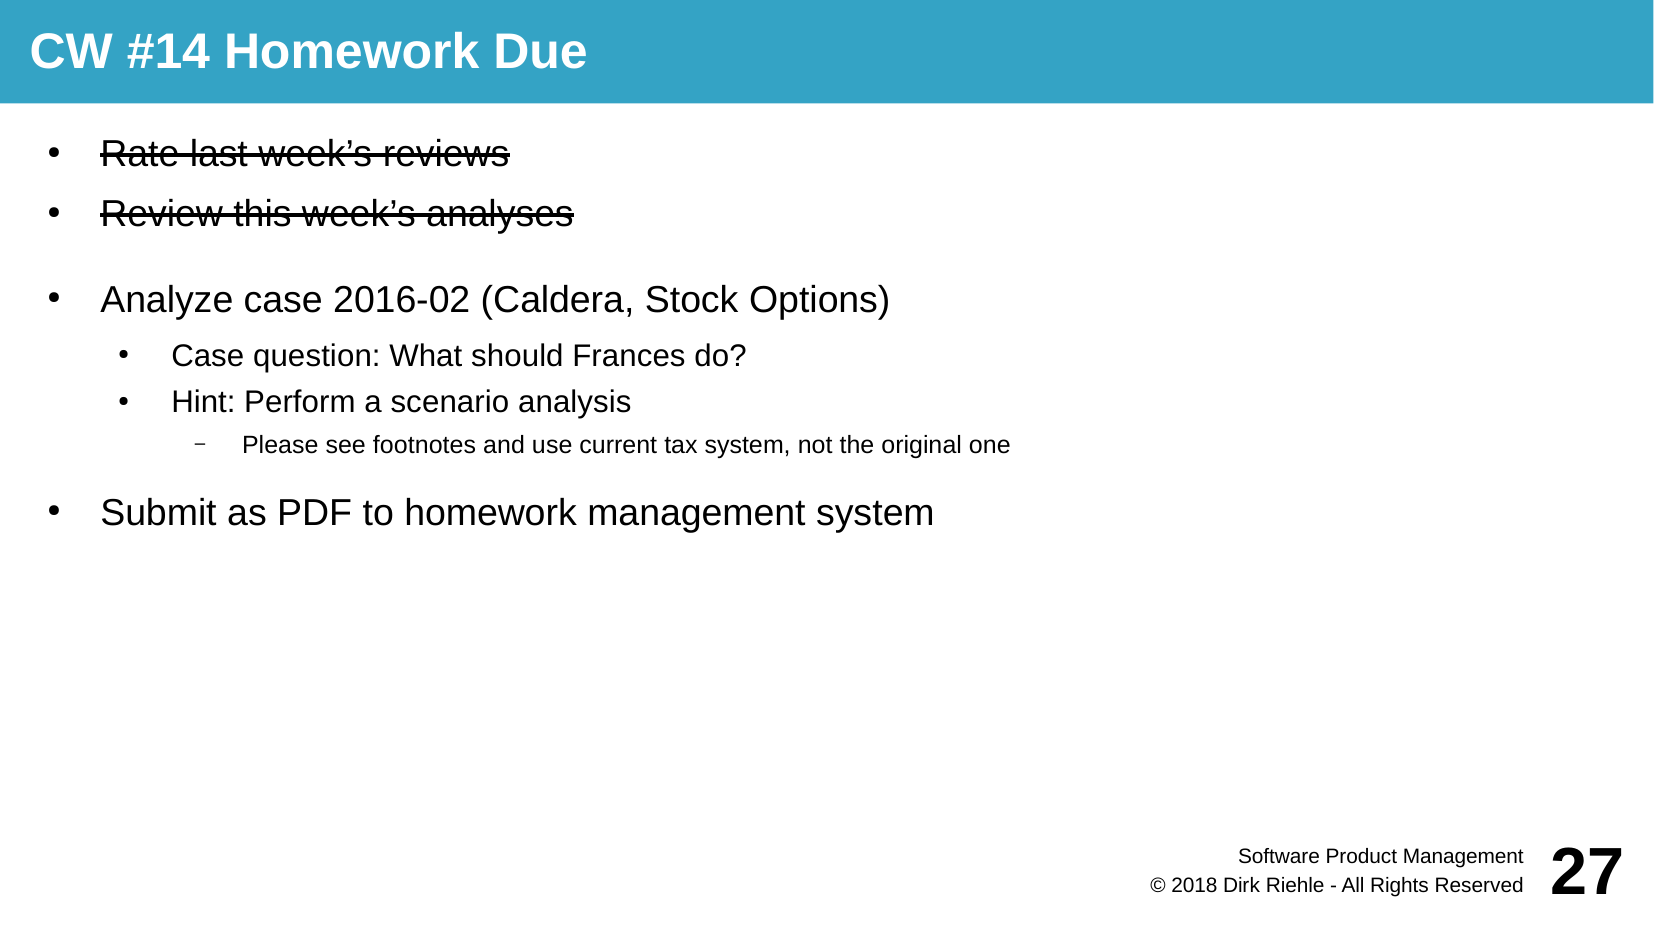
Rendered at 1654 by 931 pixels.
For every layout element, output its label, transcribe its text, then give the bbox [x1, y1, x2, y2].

title CW #14 Homework Due [0, 0, 1654, 104]
list Rate last week’s reviews Review this week’s analyses Analyze case 2016-02 (Caldera, Stock Options) Case question: What should Frances do? Hint: Perform a scenario analysis Please see footnotes and use current tax system, not the original one Submit as PDF to homework management system [29, 132, 1625, 798]
